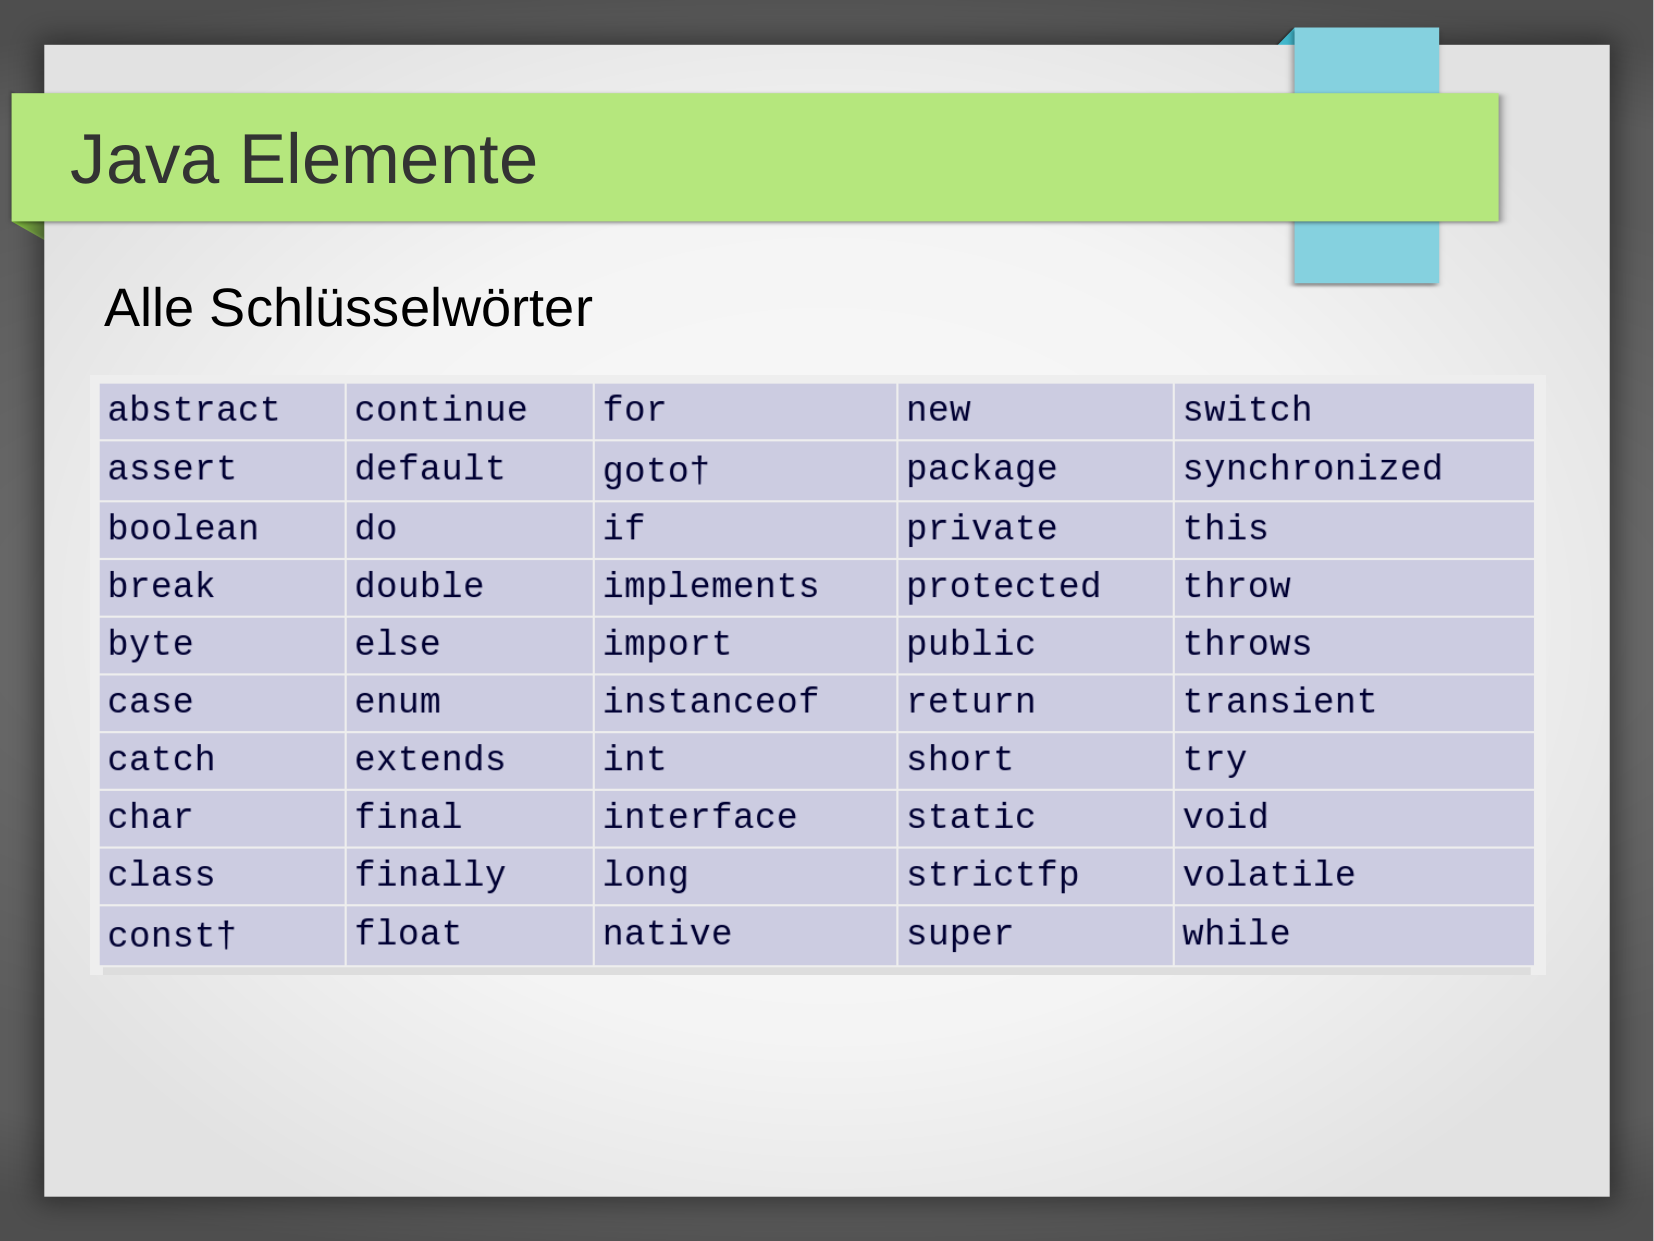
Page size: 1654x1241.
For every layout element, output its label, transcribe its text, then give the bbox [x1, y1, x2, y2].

title Java Elemente [70, 106, 1229, 213]
picture [0, 0, 1654, 1241]
text_box Alle Schlüsselwörter [90, 270, 796, 346]
